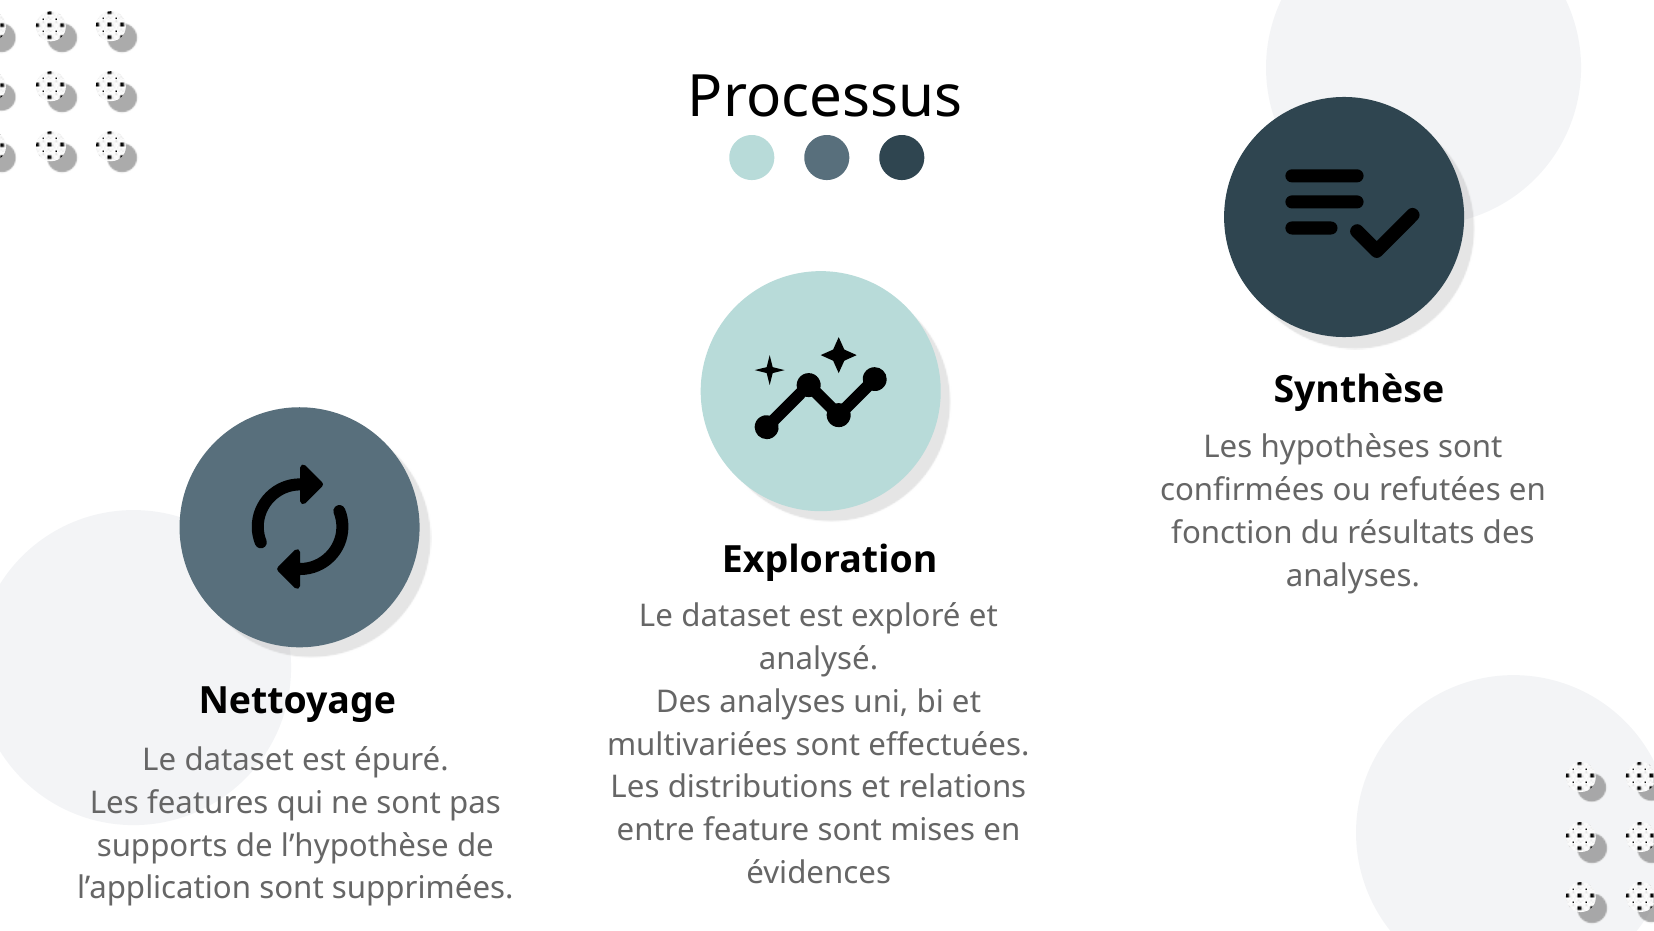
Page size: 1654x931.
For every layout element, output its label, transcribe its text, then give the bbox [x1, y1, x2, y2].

picture [1269, 126, 1433, 290]
picture [0, 134, 7, 159]
text_box Le dataset est exploré et analysé. Des analyses uni, bi et multivariées sont effectuées. Les distributions et relations entre feature sont mises en évidences [590, 585, 1047, 901]
text_box Le dataset est épuré. Les features qui ne sont pas supports de l’hypothèse de l’application sont supprimées. [60, 729, 532, 916]
text_box Synthèse [1237, 355, 1481, 416]
text_box [879, 135, 925, 181]
text_box [179, 407, 420, 648]
text_box Les hypothèses sont confirmées ou refutées en fonction du résultats des analyses. [1122, 416, 1585, 689]
picture [95, 71, 126, 102]
text_box [729, 135, 775, 181]
picture [1565, 761, 1596, 793]
text_box Exploration [698, 525, 962, 585]
picture [35, 11, 66, 42]
text_box Processus [420, 46, 1231, 132]
picture [1625, 761, 1654, 792]
picture [0, 14, 6, 39]
picture [95, 131, 127, 162]
text_box [804, 135, 850, 181]
picture [224, 451, 376, 603]
picture [0, 74, 6, 99]
picture [745, 316, 896, 467]
picture [1565, 882, 1596, 913]
picture [1625, 881, 1654, 912]
picture [35, 131, 67, 162]
text_box [700, 271, 941, 512]
picture [95, 11, 126, 42]
picture [1565, 821, 1596, 853]
picture [1625, 821, 1654, 853]
picture [35, 71, 66, 102]
text_box Nettoyage [173, 666, 422, 729]
text_box [1224, 96, 1465, 338]
